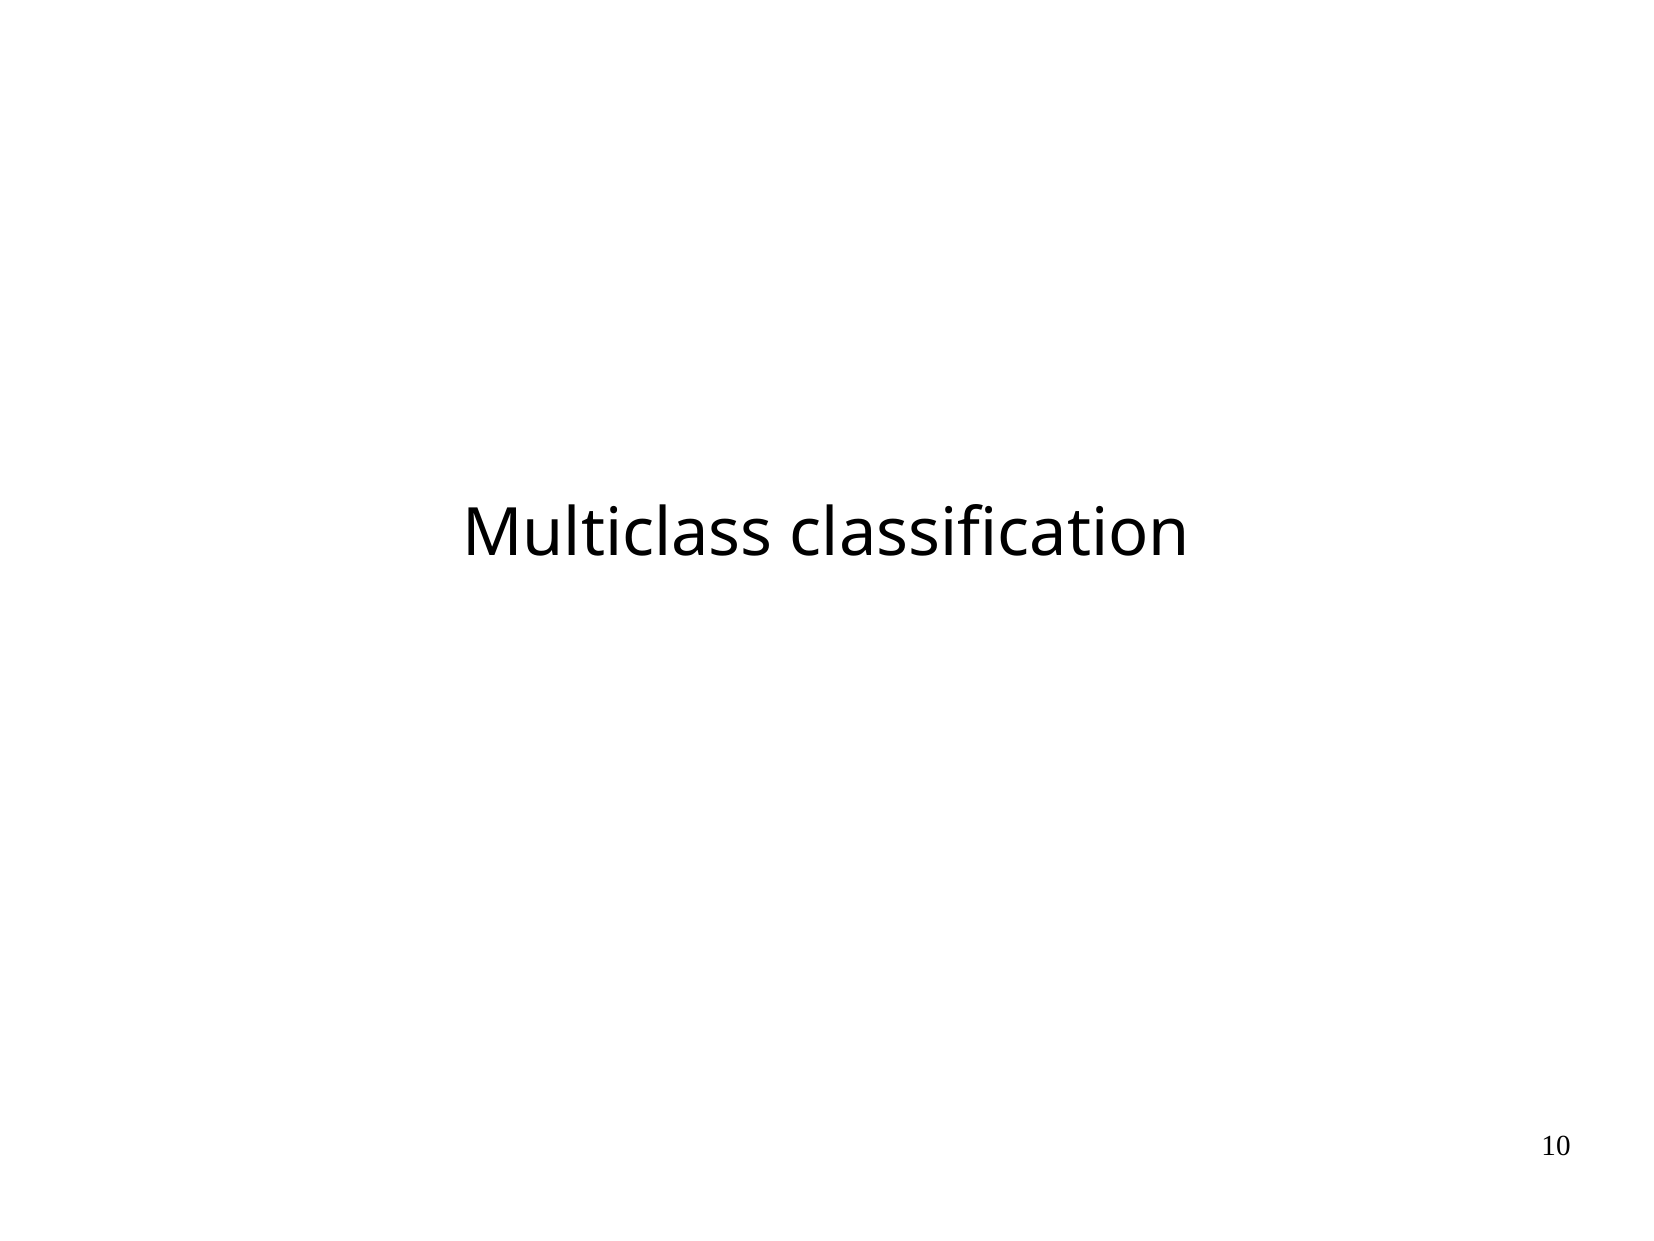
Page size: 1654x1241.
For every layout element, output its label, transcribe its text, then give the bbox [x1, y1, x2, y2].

subtitle Multiclass classification [82, 49, 1571, 1010]
